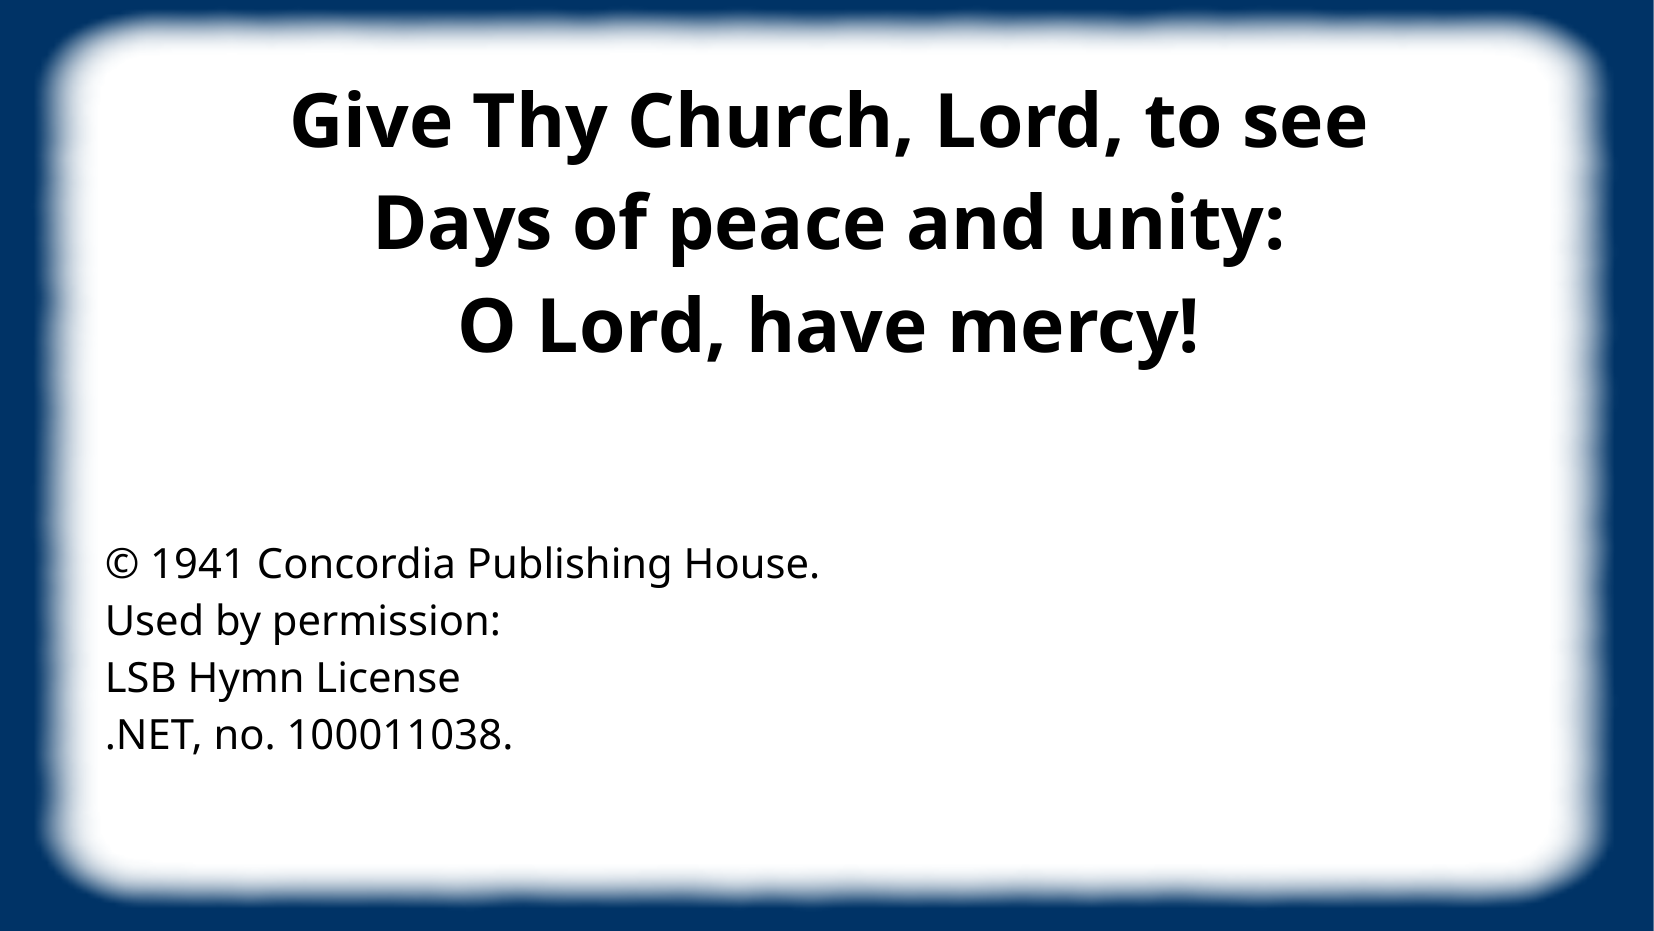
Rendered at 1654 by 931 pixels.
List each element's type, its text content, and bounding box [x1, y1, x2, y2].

text_box Give Thy Church, Lord, to see Days of peace and unity: O Lord, have mercy! © 1941 Concordia Publishing House. Used by permission: LSB Hymn License .NET, no. 100011038. [90, 60, 1569, 766]
picture [0, 0, 1654, 931]
